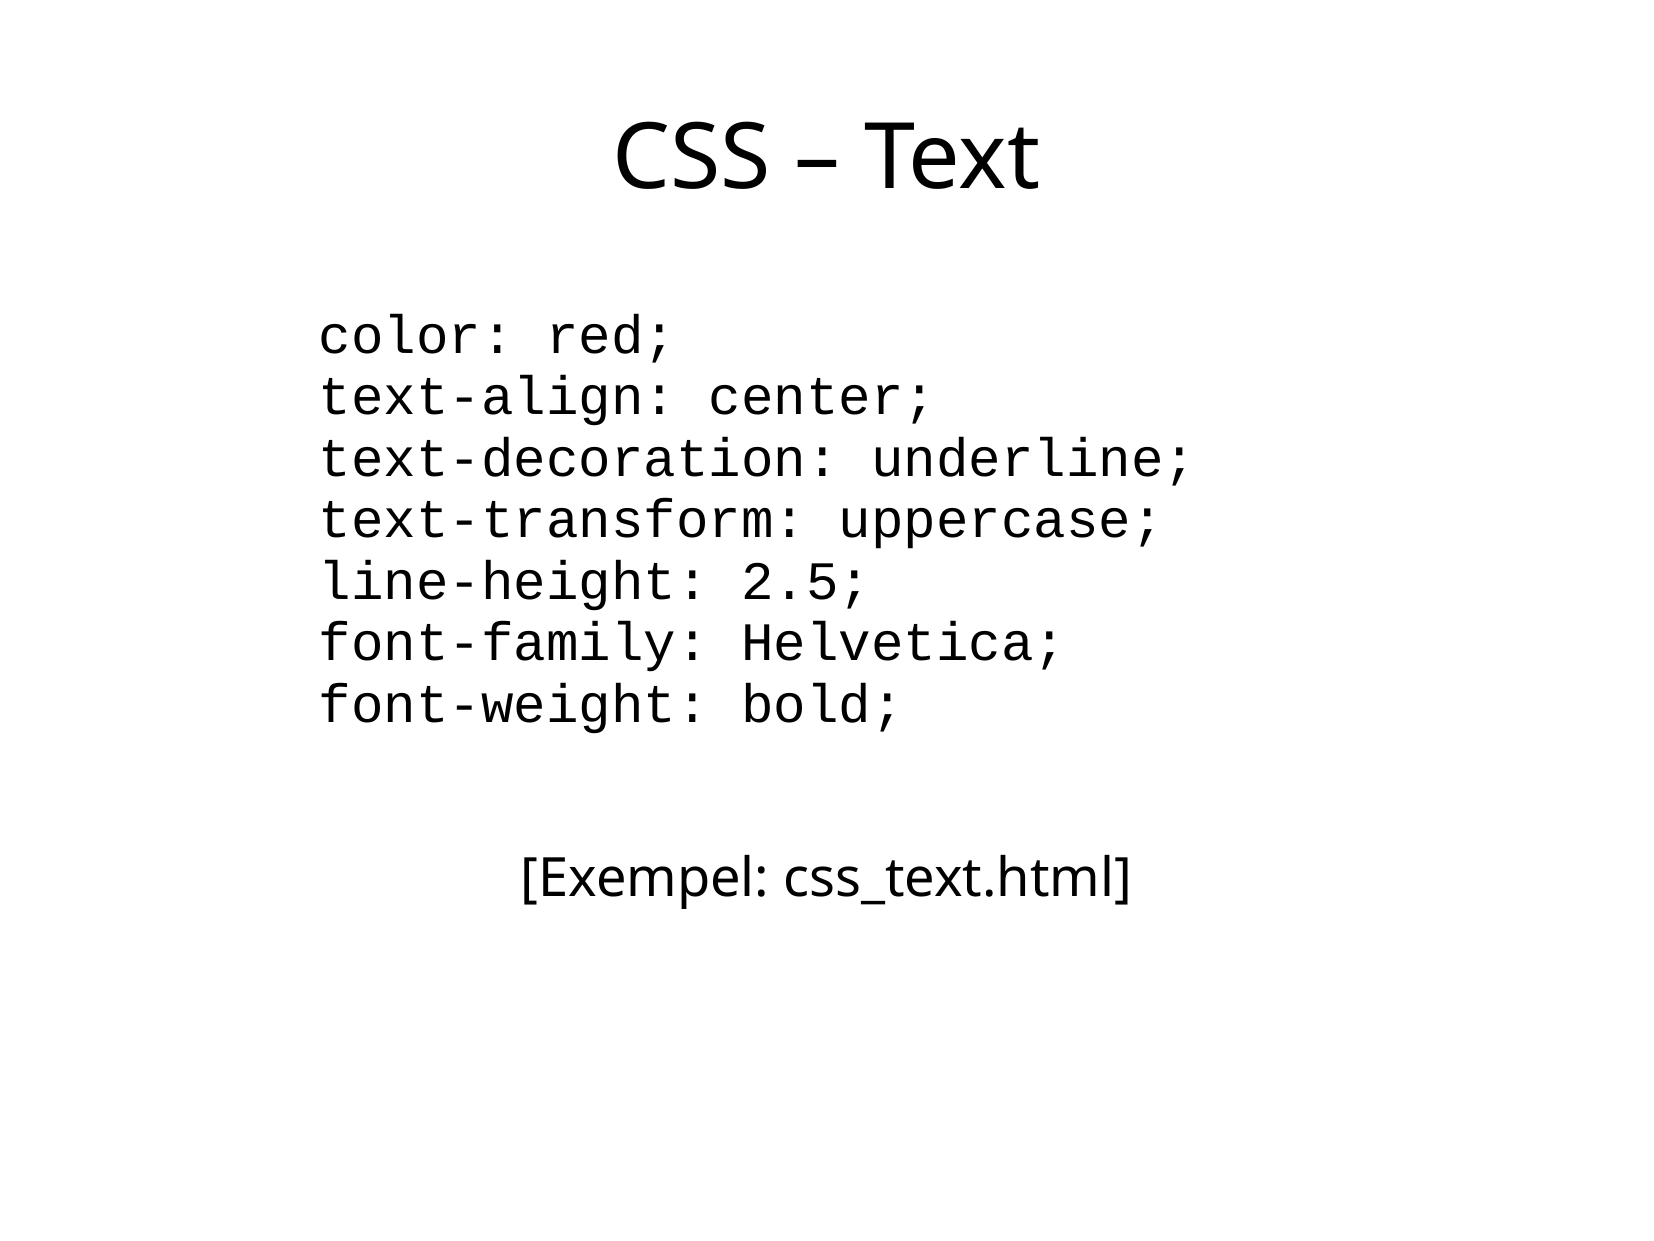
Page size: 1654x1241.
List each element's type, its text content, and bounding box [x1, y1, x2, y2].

text_box [Exempel: css_text.html] [360, 838, 1294, 895]
text_box color: red; text-align: center; text-decoration: underline; text-transform: uppercase; line-height: 2.5; font-family: Helvetica; font-weight: bold; [318, 307, 1323, 741]
title CSS – Text [82, 49, 1571, 257]
